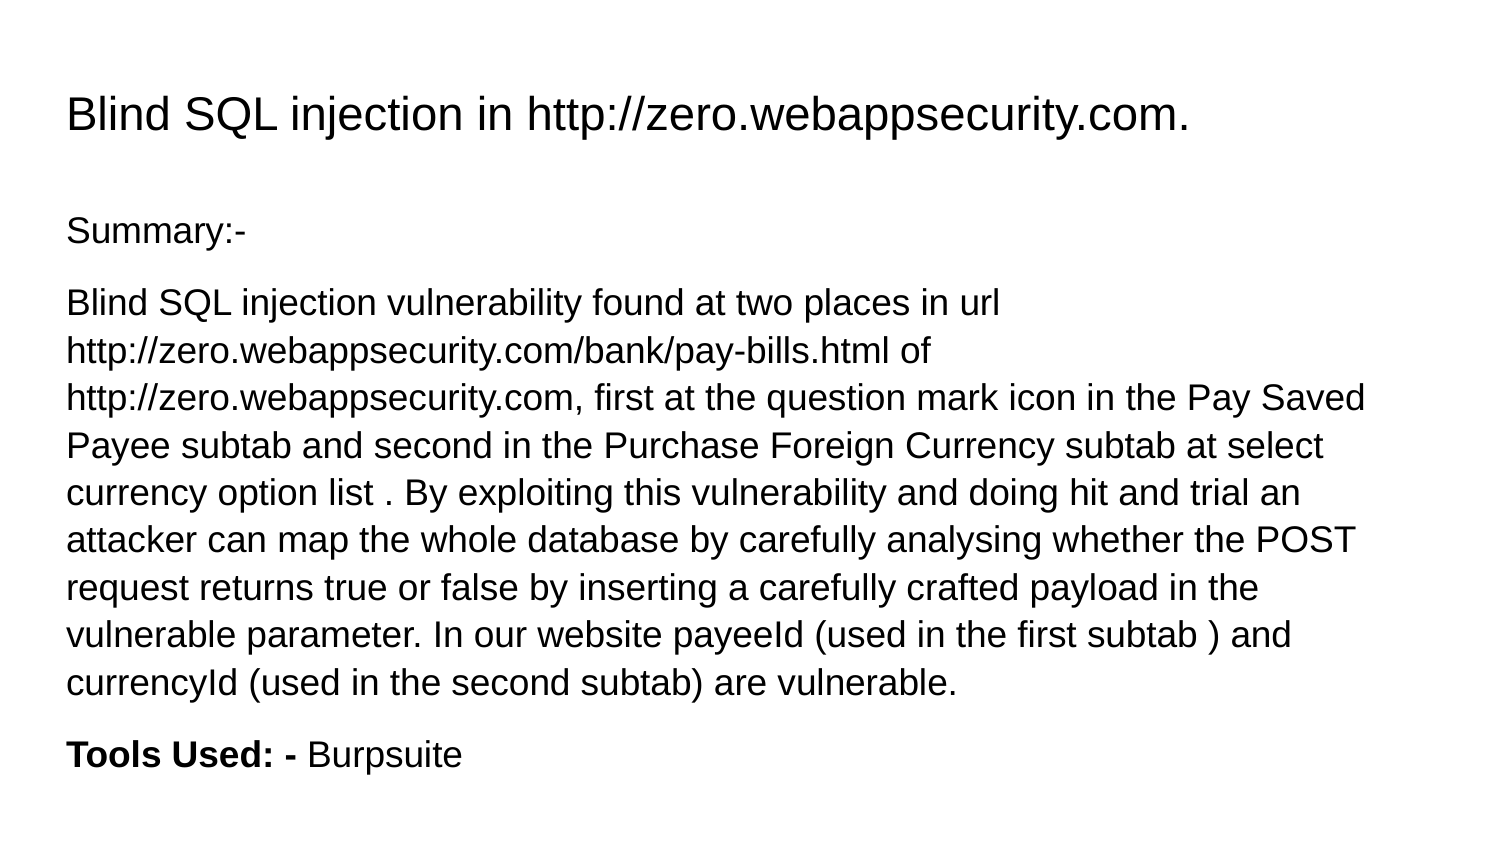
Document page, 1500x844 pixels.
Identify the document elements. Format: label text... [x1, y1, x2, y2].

title Blind SQL injection in http://zero.webappsecurity.com. [51, 72, 1449, 189]
list Summary:- Blind SQL injection vulnerability found at two places in url http://zero.webappsecurity.com/bank/pay-bills.html of http://zero.webappsecurity.com, first at the question mark icon in the Pay Saved Payee subtab and second in the Purchase Foreign Currency subtab at select currency option list . By exploiting this vulnerability and doing hit and trial an attacker can map the whole database by carefully analysing whether the POST request returns true or false by inserting a carefully crafted payload in the vulnerable parameter. In our website payeeId (used in the first subtab ) and currencyId (used in the second subtab) are vulnerable. Tools Used: - Burpsuite [51, 189, 1449, 795]
